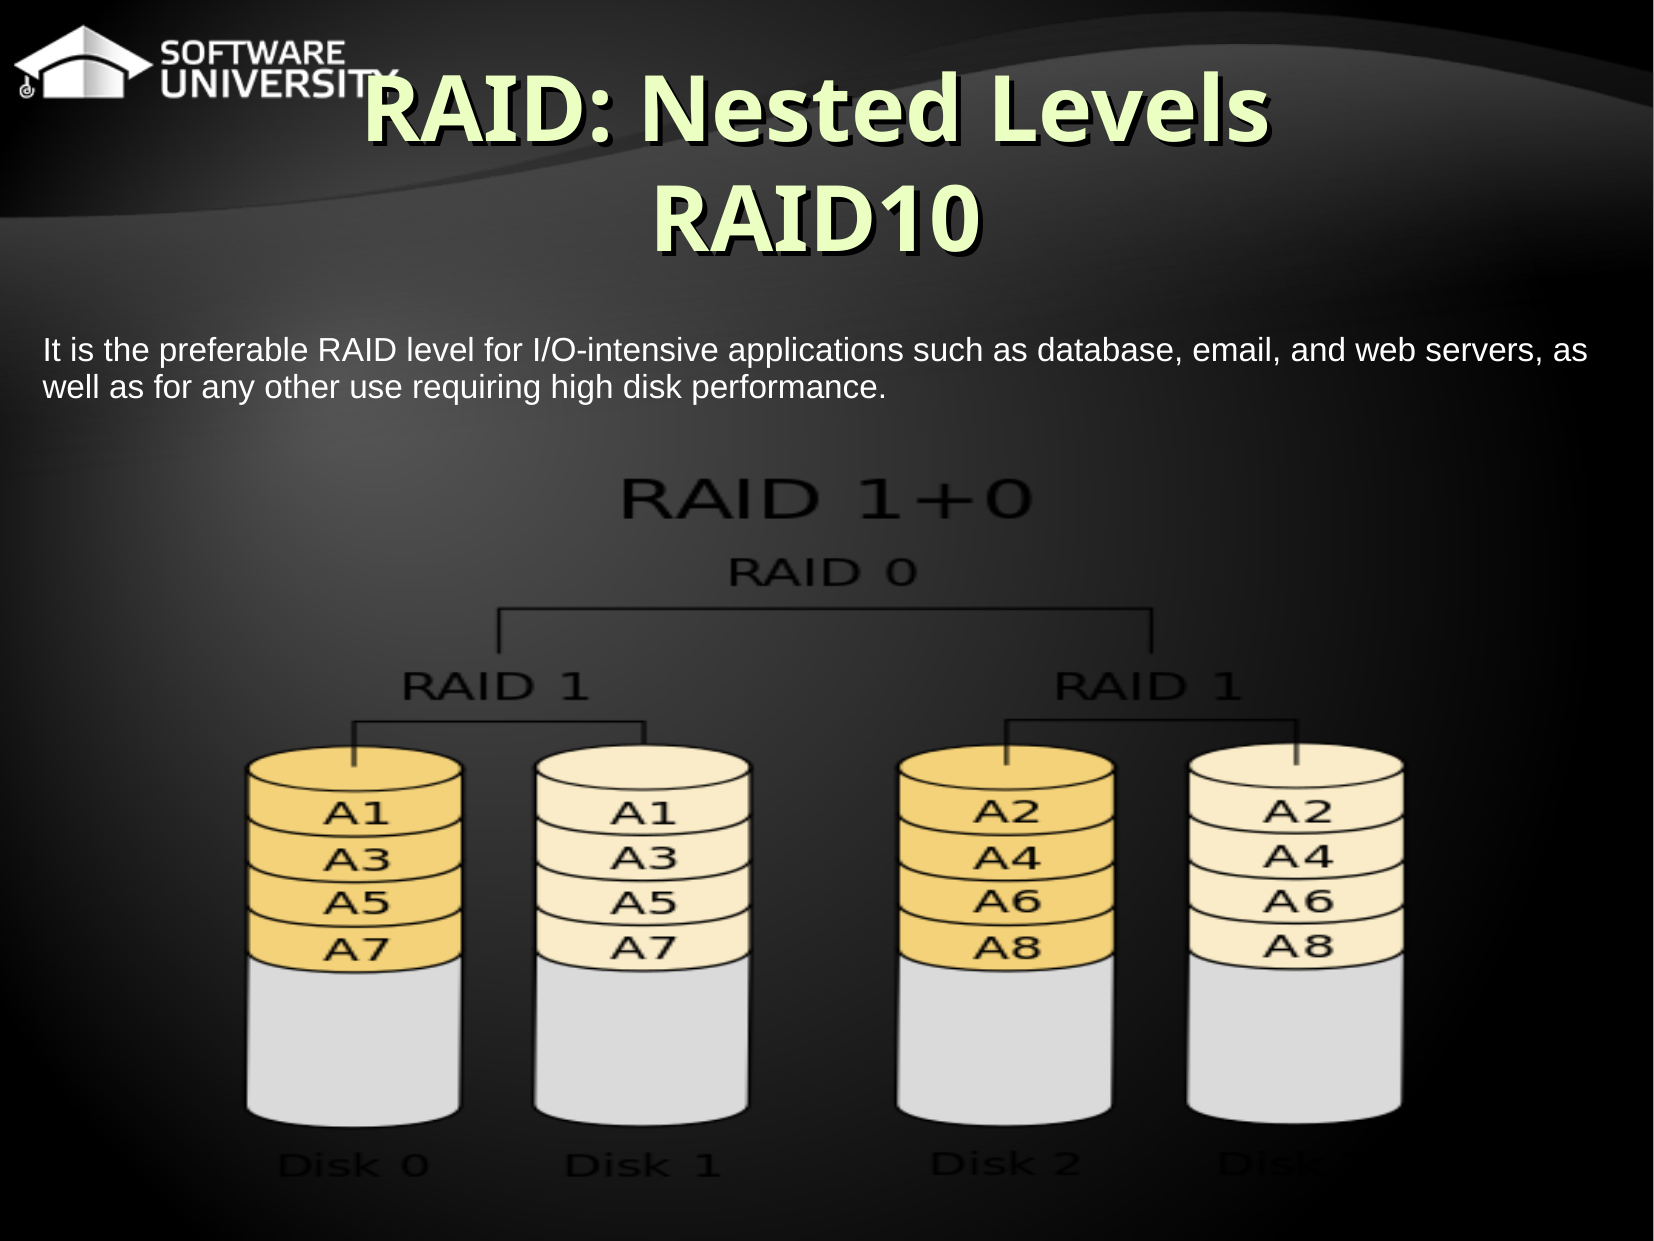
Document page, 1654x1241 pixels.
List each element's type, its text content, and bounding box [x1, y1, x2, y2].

title RAID: Nested Levels RAID10 [71, 50, 1560, 271]
picture [0, 0, 1654, 1241]
text_box It is the preferable RAID level for I/O-intensive applications such as database, email, and web servers, as well as for any other use requiring high disk performance. [27, 324, 1648, 406]
